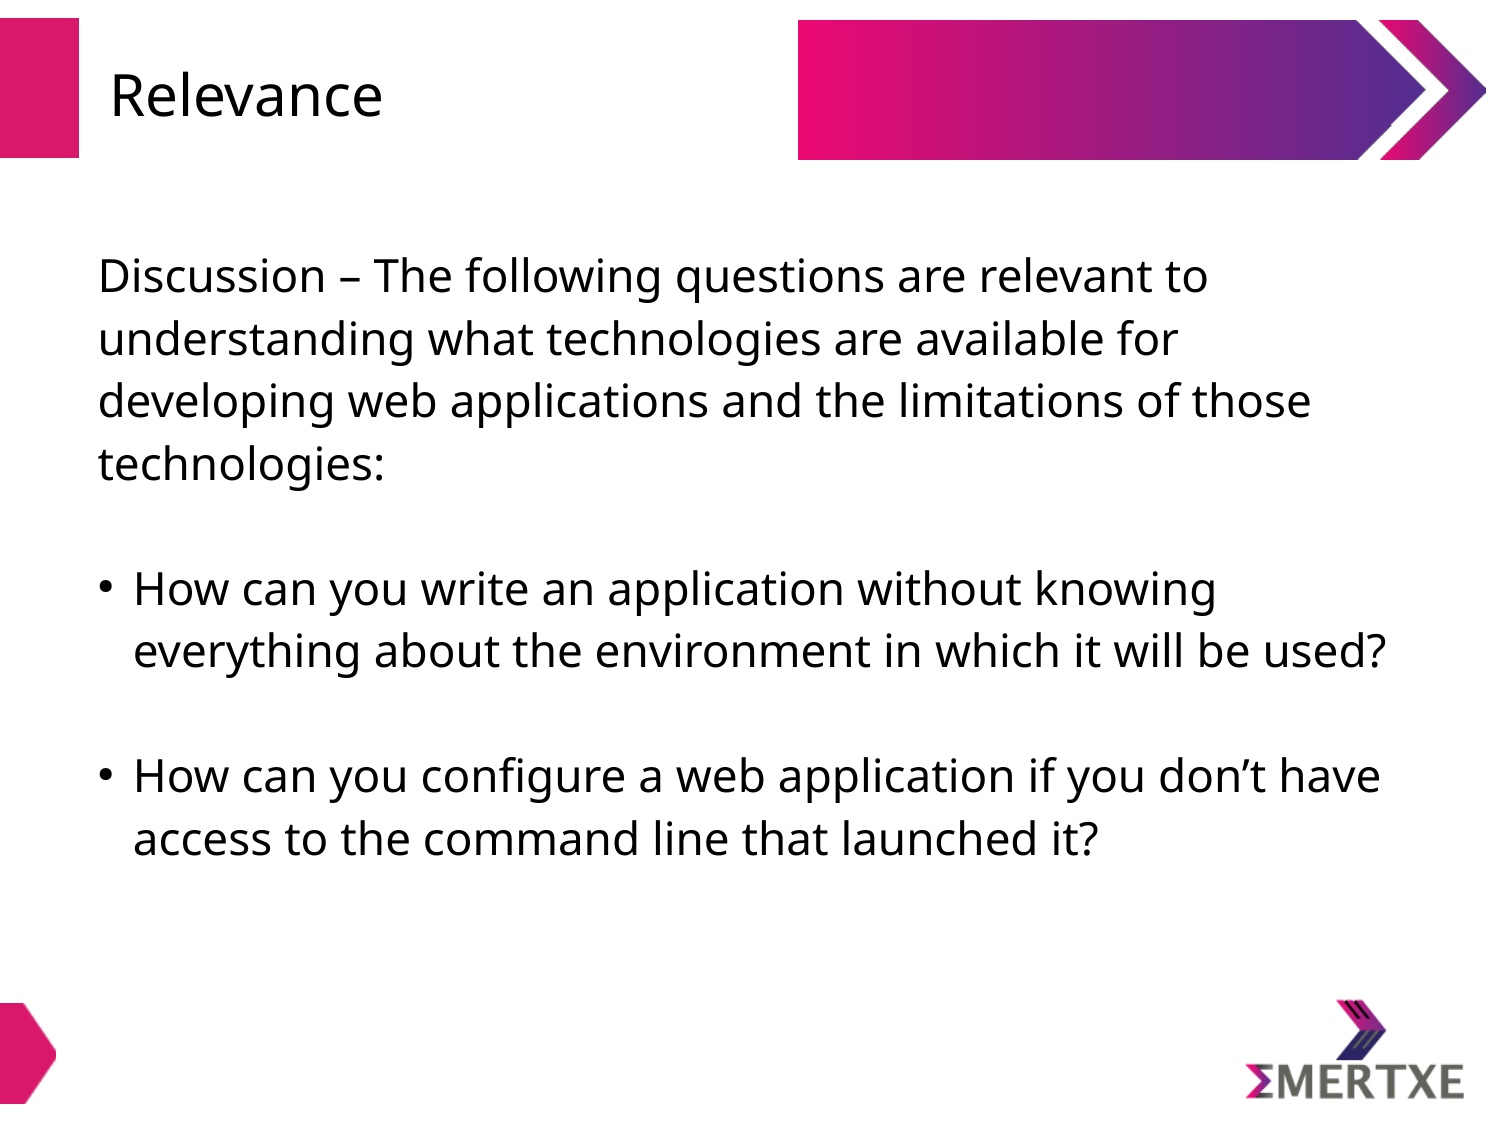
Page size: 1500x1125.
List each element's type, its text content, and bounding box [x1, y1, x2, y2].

picture [798, 20, 1486, 160]
text_box Relevance [94, 47, 733, 131]
picture [1245, 996, 1465, 1099]
text_box Discussion – The following questions are relevant to understanding what technologies are available for developing web applications and the limitations of those technologies: How can you write an application without knowing everything about the environment in which it will be used? How can you configure a web application if you don’t have access to the command line that launched it? [82, 236, 1406, 840]
